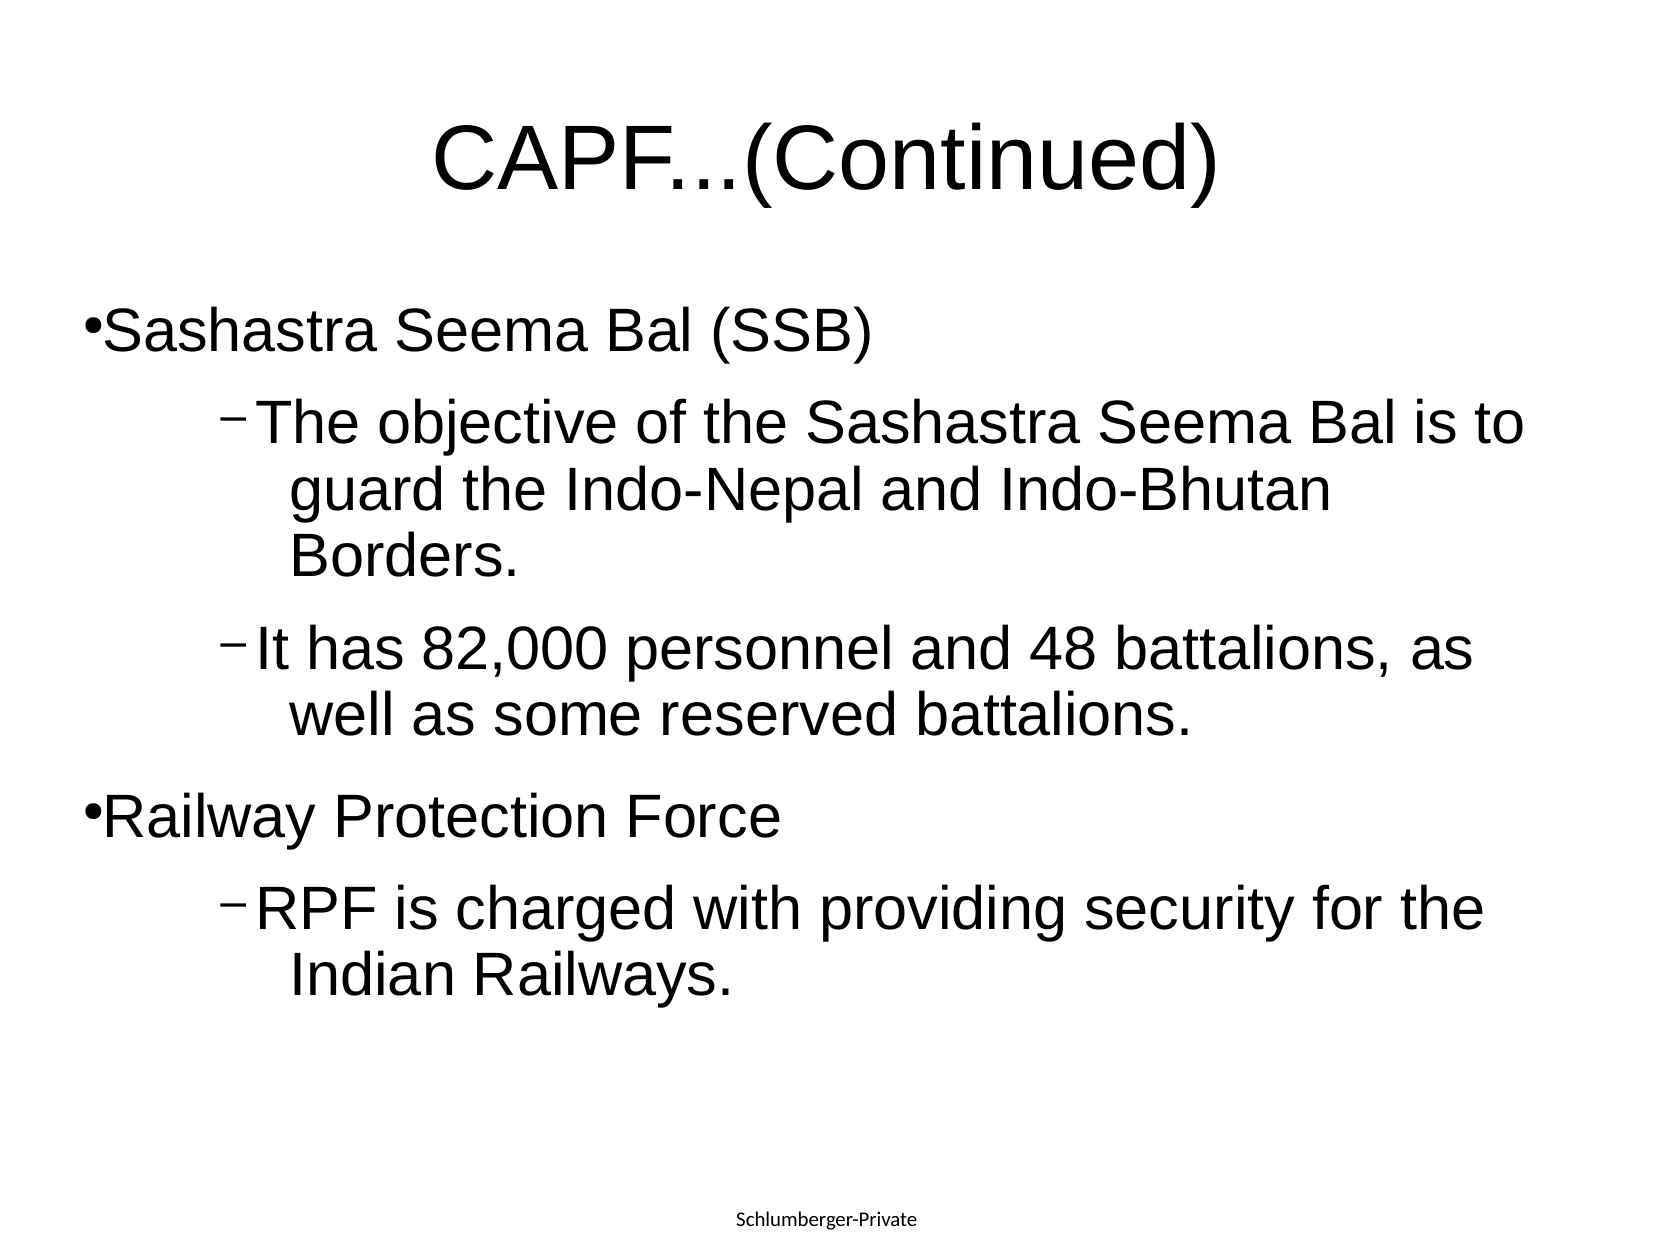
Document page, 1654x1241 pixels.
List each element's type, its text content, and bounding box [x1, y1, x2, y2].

title CAPF...(Continued) [82, 49, 1571, 257]
list Sashastra Seema Bal (SSB) The objective of the Sashastra Seema Bal is to guard the Indo-Nepal and Indo-Bhutan Borders. It has 82,000 personnel and 48 battalions, as well as some reserved battalions. Railway Protection Force RPF is charged with providing security for the Indian Railways. [82, 290, 1571, 1010]
